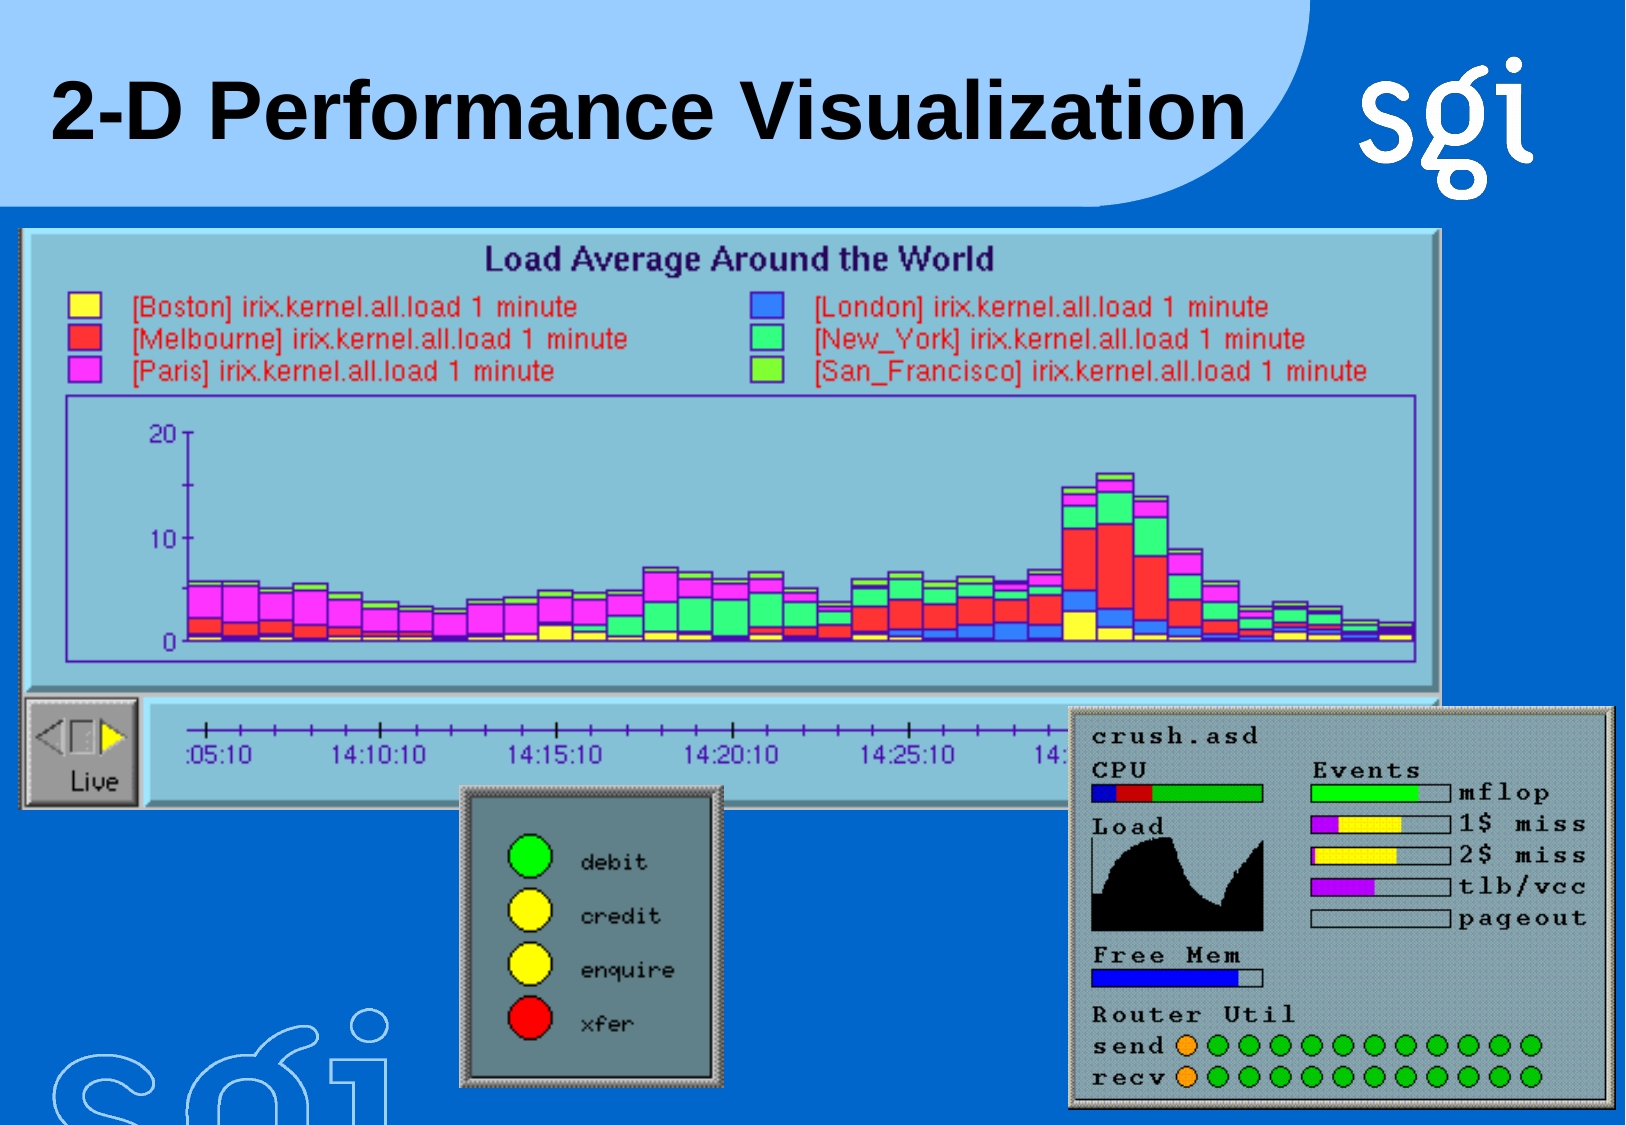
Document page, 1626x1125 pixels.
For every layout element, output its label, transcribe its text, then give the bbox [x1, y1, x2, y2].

title 2-D Performance Visualization [36, 33, 1318, 199]
picture [18, 228, 1616, 1110]
